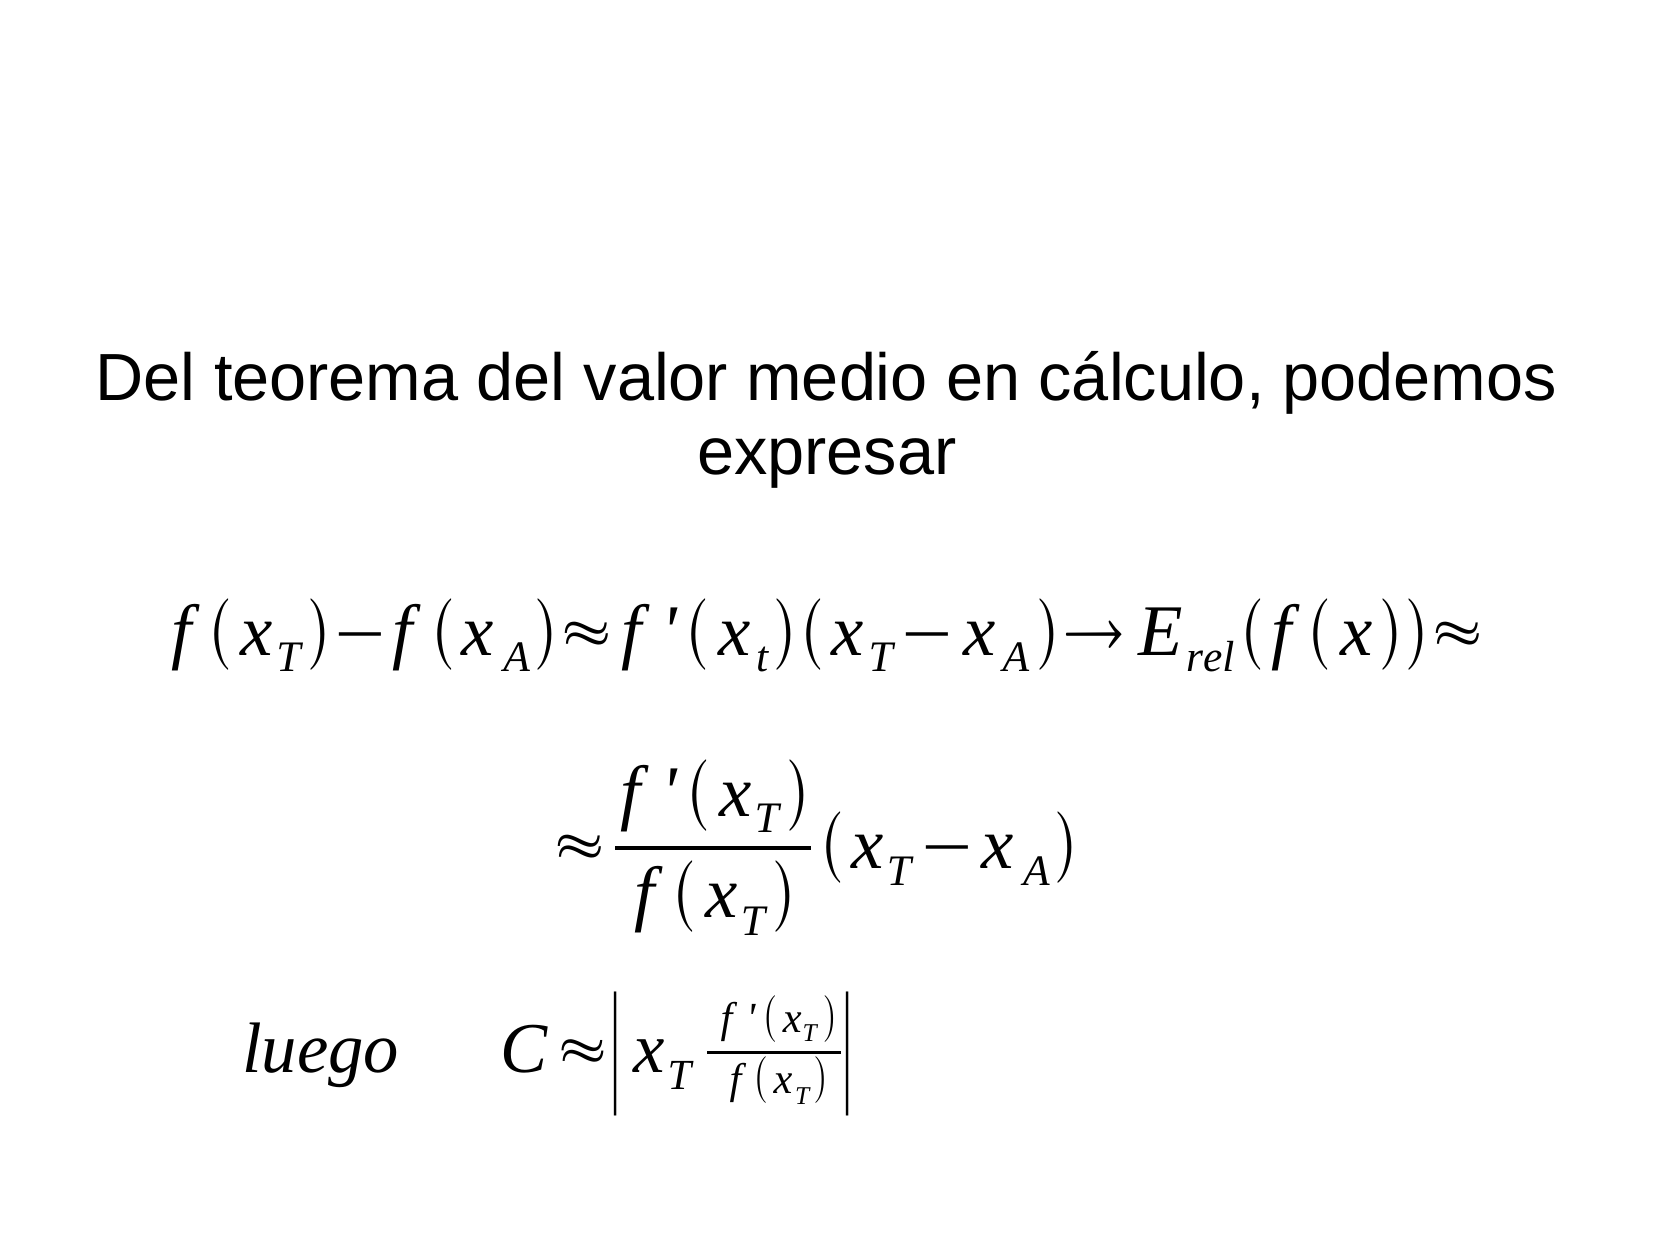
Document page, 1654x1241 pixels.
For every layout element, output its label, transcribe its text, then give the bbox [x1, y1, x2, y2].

subtitle Del teorema del valor medio en cálculo, podemos expresar [82, 297, 1571, 532]
chart [535, 751, 1085, 945]
chart [161, 590, 1502, 682]
chart [236, 987, 872, 1117]
